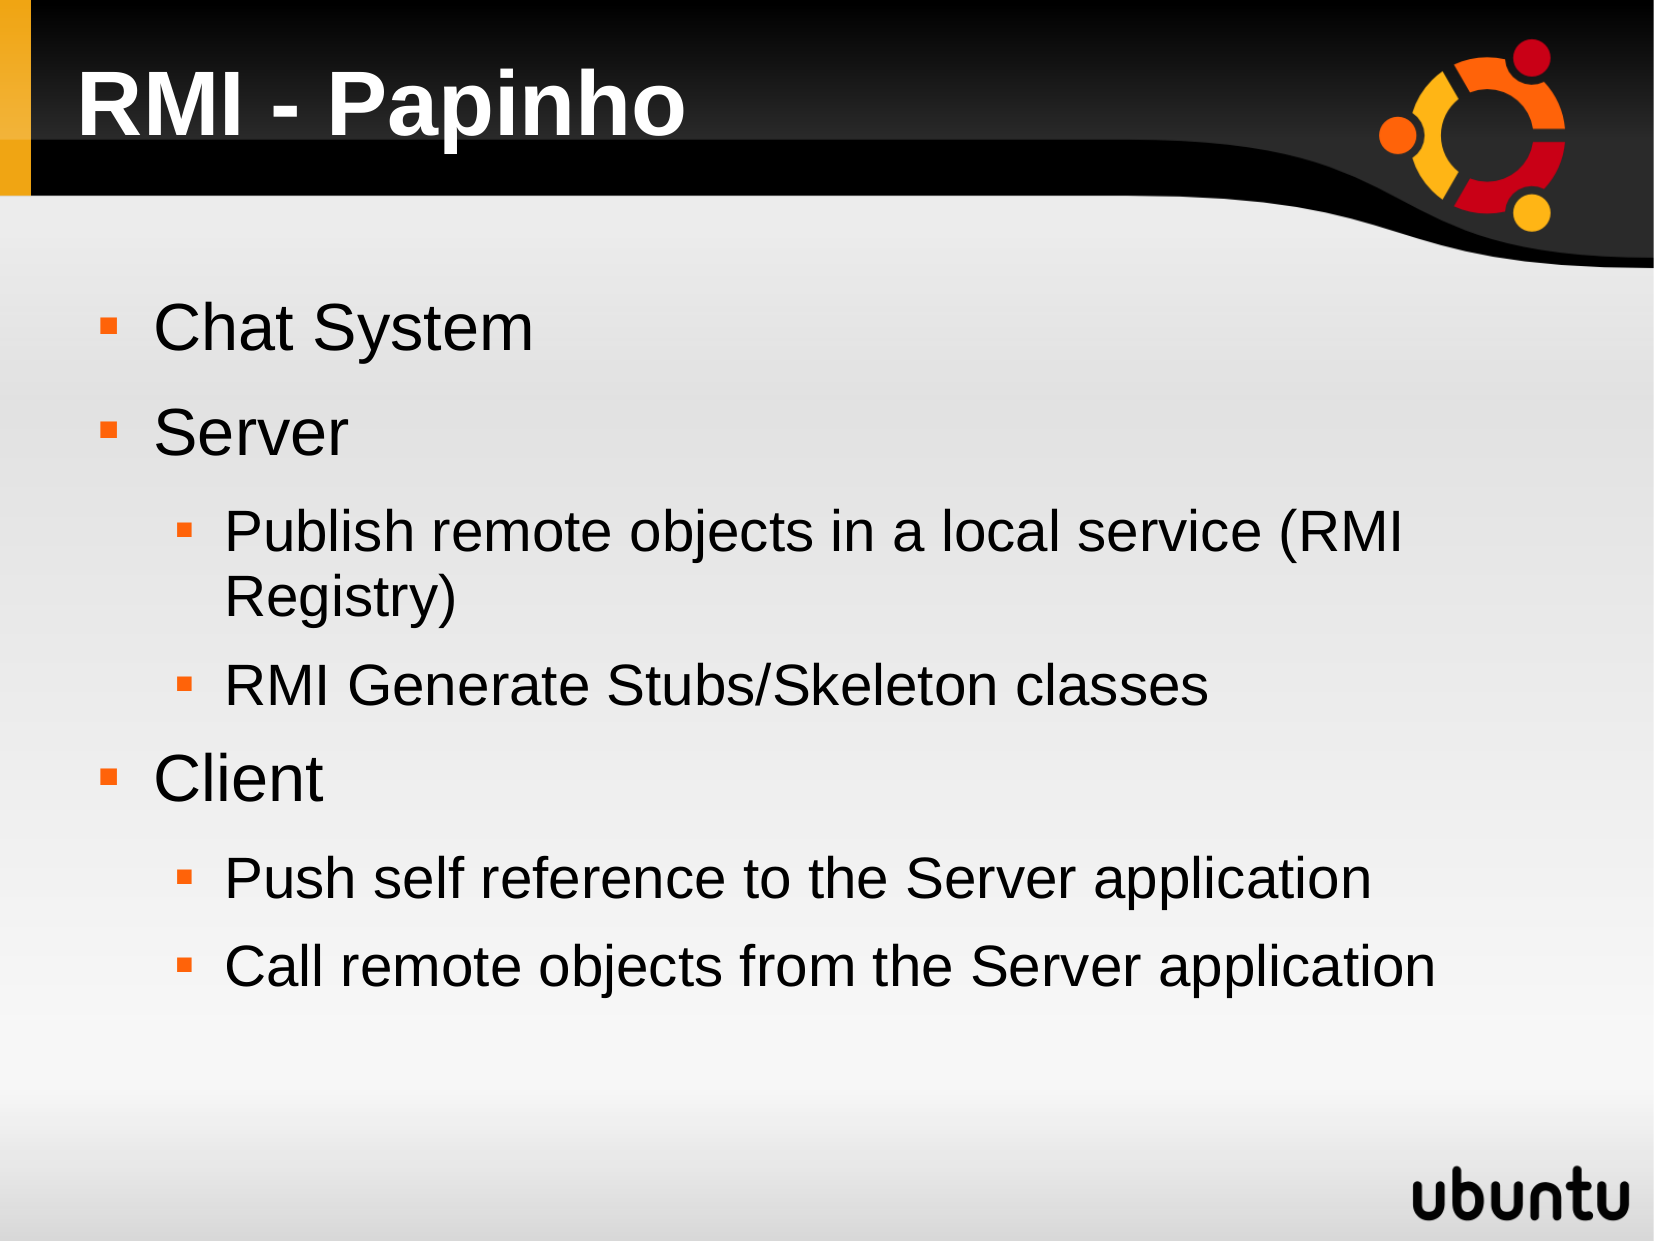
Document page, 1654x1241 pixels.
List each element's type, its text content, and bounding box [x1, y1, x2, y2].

picture [0, 0, 1654, 1241]
title RMI - Papinho [76, 7, 1565, 200]
list Chat System Server Publish remote objects in a local service (RMI Registry) RMI Generate Stubs/Skeleton classes Client Push self reference to the Server application Call remote objects from the Server application [82, 290, 1571, 1094]
